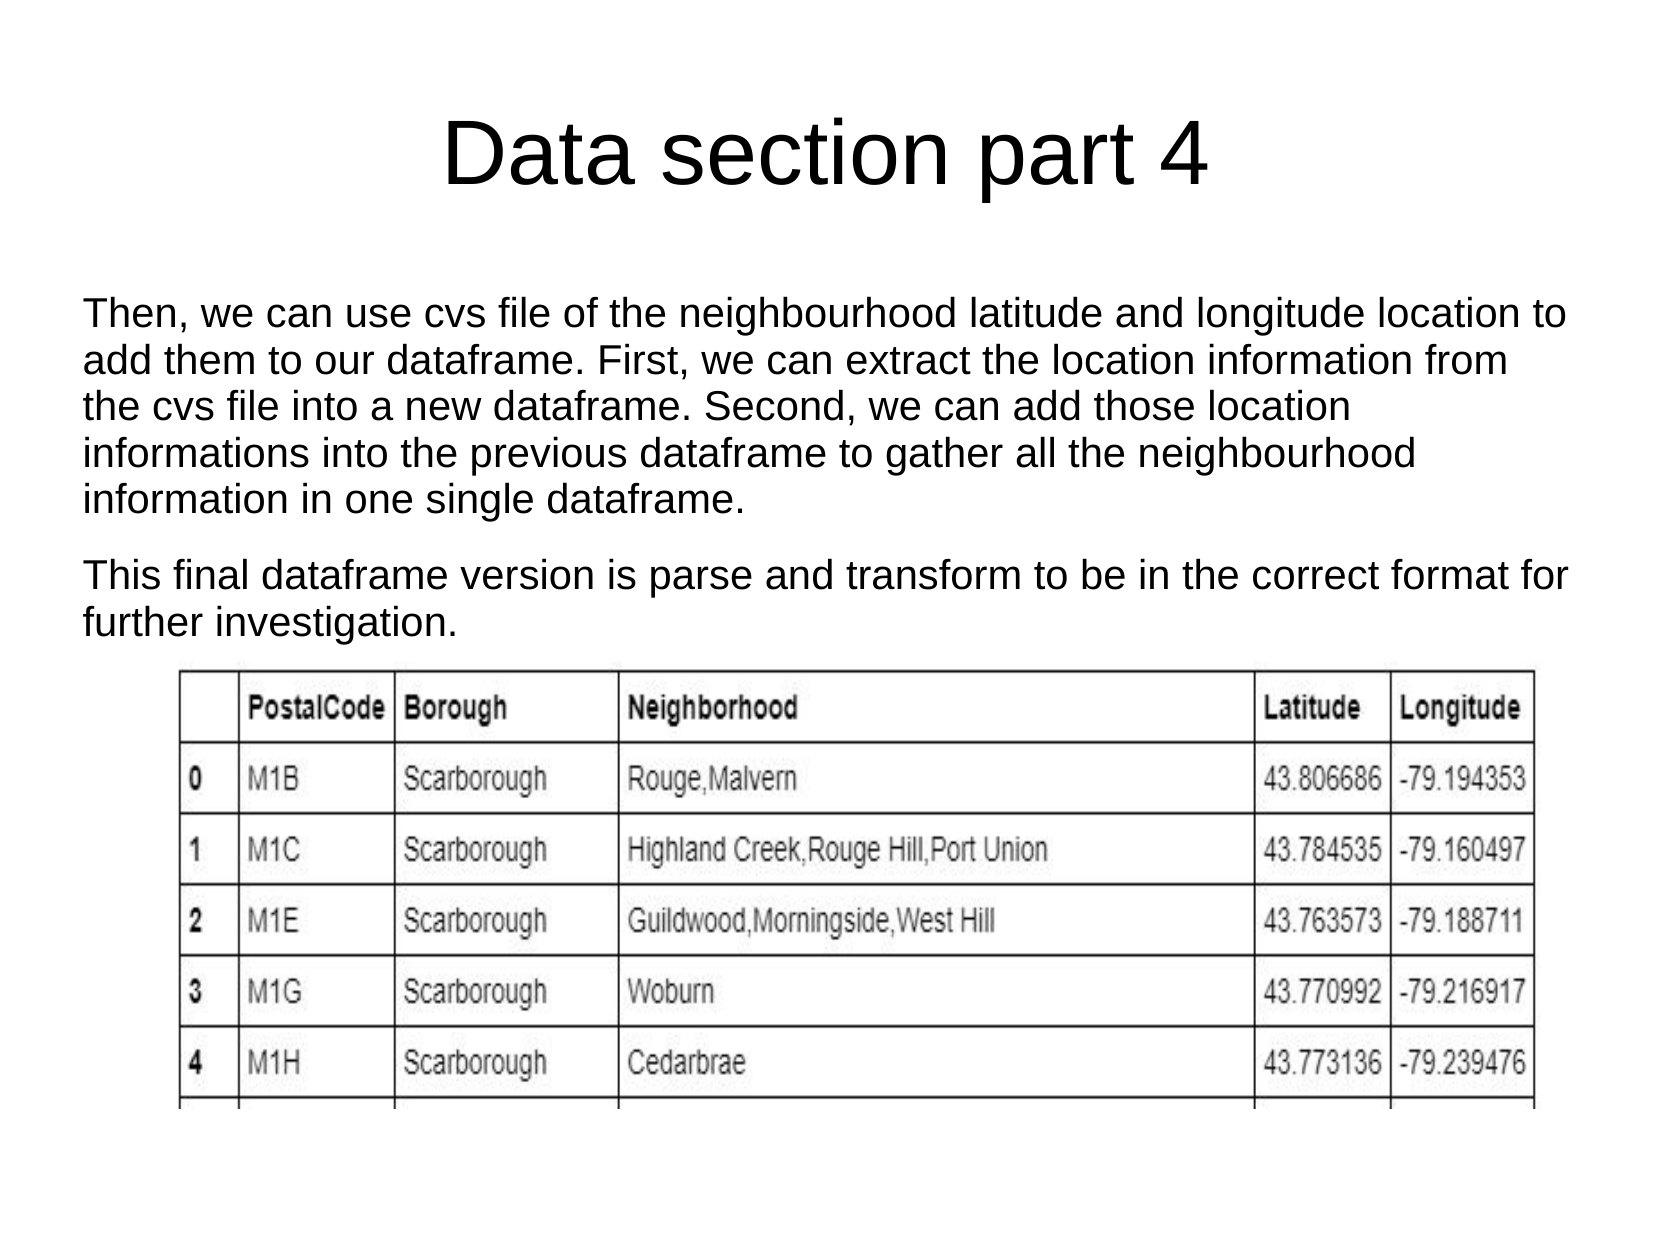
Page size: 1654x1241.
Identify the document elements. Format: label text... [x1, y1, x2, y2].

list Then, we can use cvs file of the neighbourhood latitude and longitude location to add them to our dataframe. First, we can extract the location information from the cvs file into a new dataframe. Second, we can add those location informations into the previous dataframe to gather all the neighbourhood information in one single dataframe. This final dataframe version is parse and transform to be in the correct format for further investigation. [82, 290, 1571, 1109]
title Data section part 4 [82, 49, 1571, 257]
picture [165, 661, 1548, 1109]
